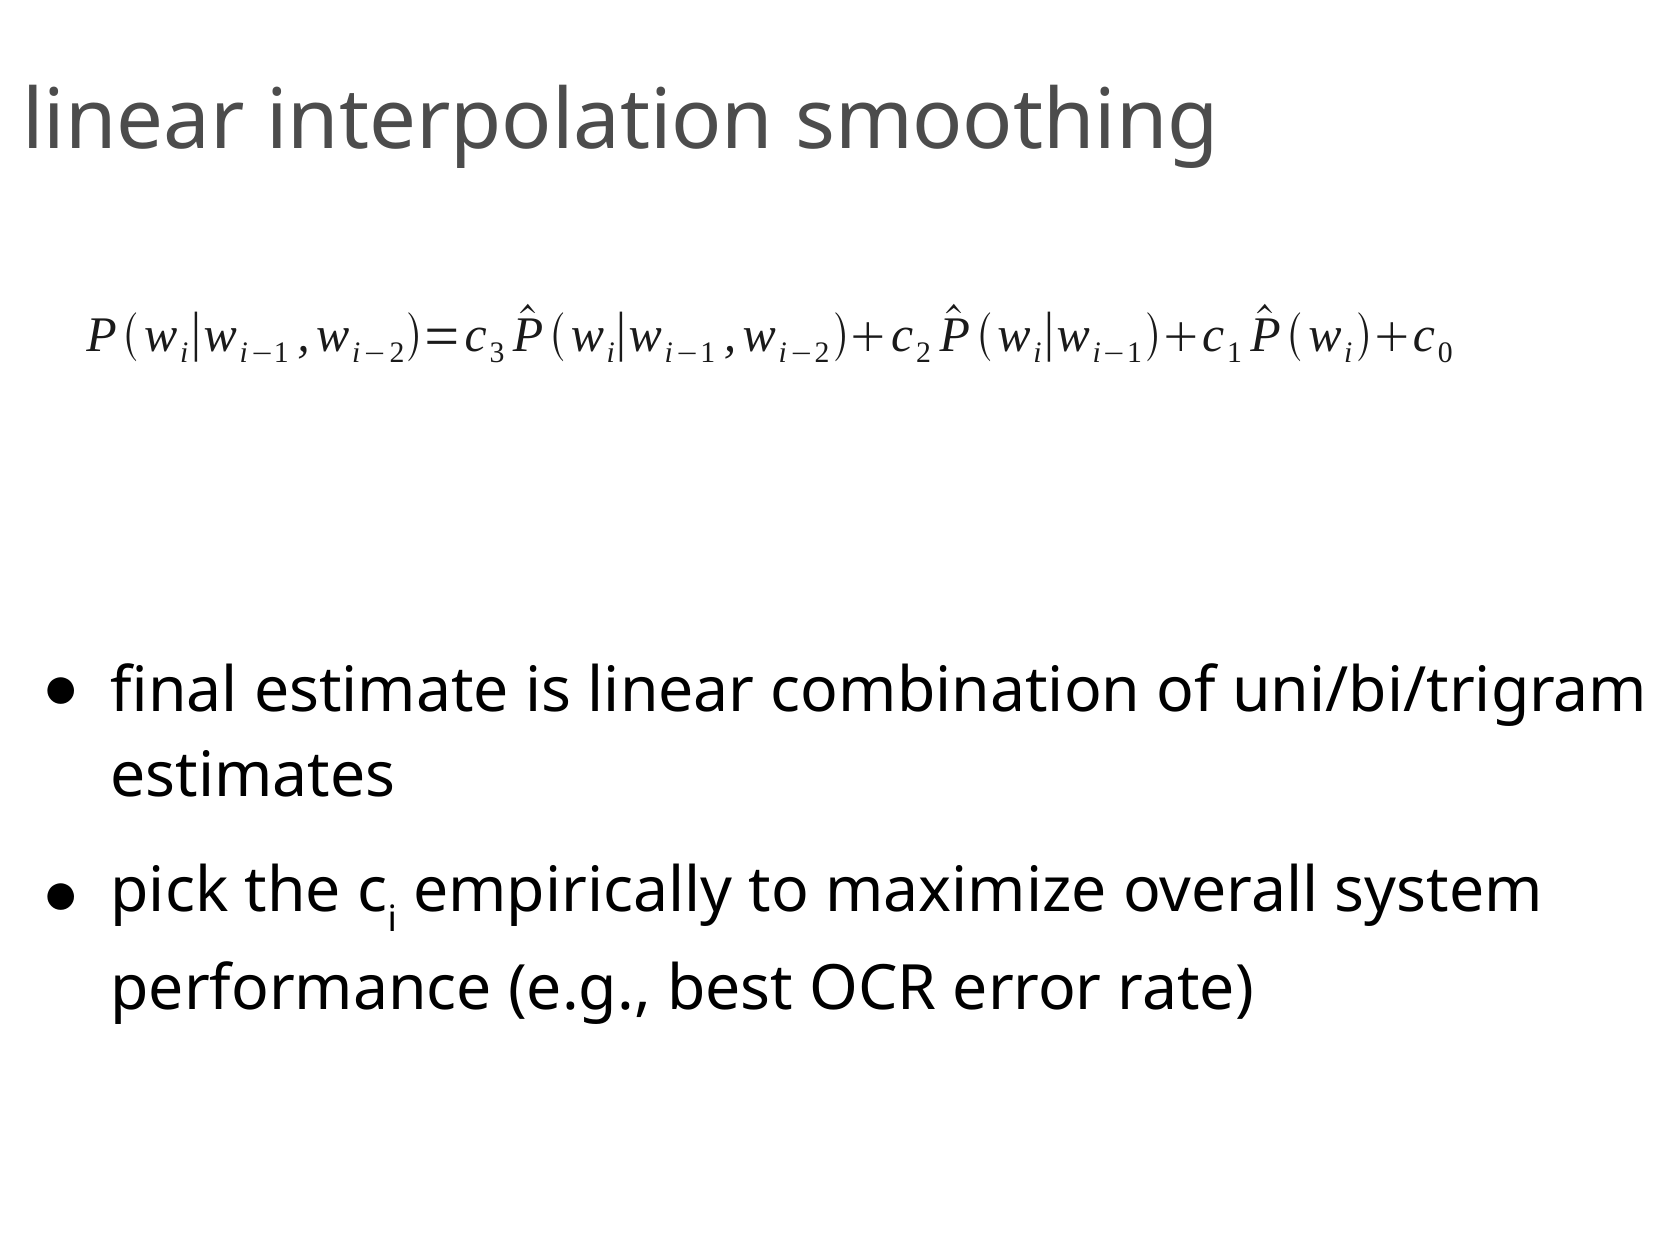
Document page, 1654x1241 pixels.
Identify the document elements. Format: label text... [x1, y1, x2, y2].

list final estimate is linear combination of uni/bi/trigram estimates pick the ci empirically to maximize overall system performance (e.g., best OCR error rate) [25, 514, 1654, 1158]
title linear interpolation smoothing [22, 19, 1654, 213]
chart [77, 301, 1459, 370]
